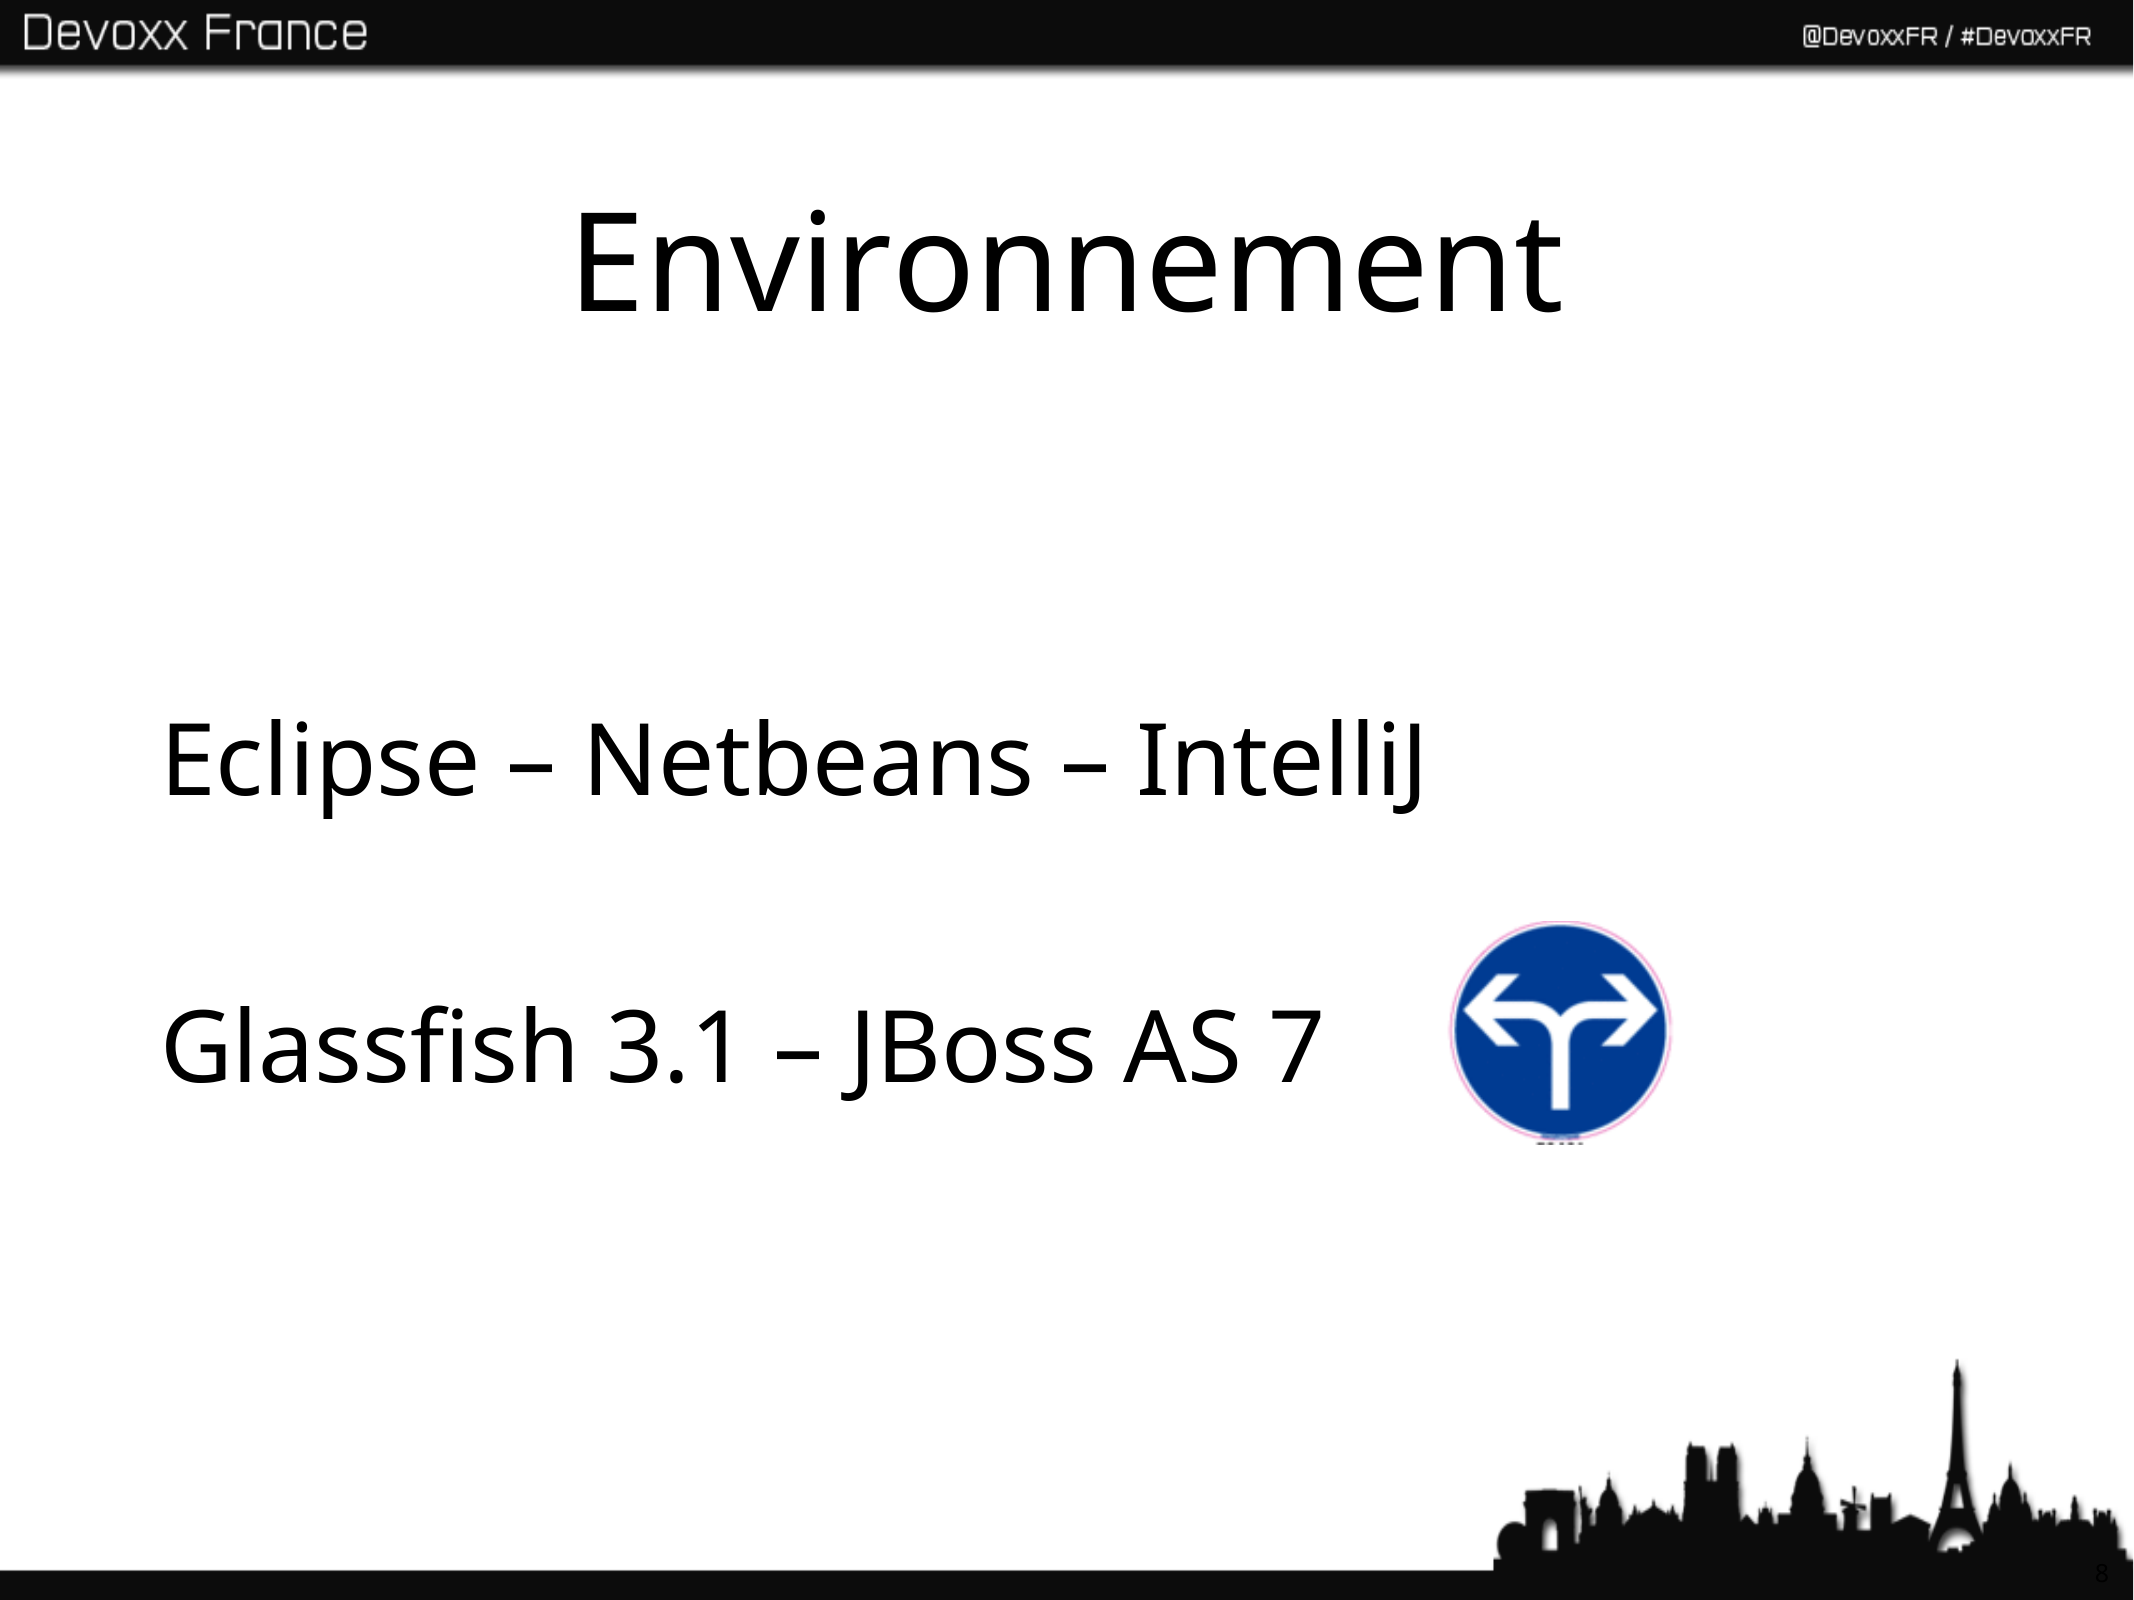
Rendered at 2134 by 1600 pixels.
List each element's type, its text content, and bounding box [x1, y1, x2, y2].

list Eclipse – Netbeans – IntelliJ Glassfish 3.1 – JBoss AS 7 [151, 519, 1982, 1448]
title Environnement [151, 165, 1982, 438]
picture [0, 0, 2134, 1600]
